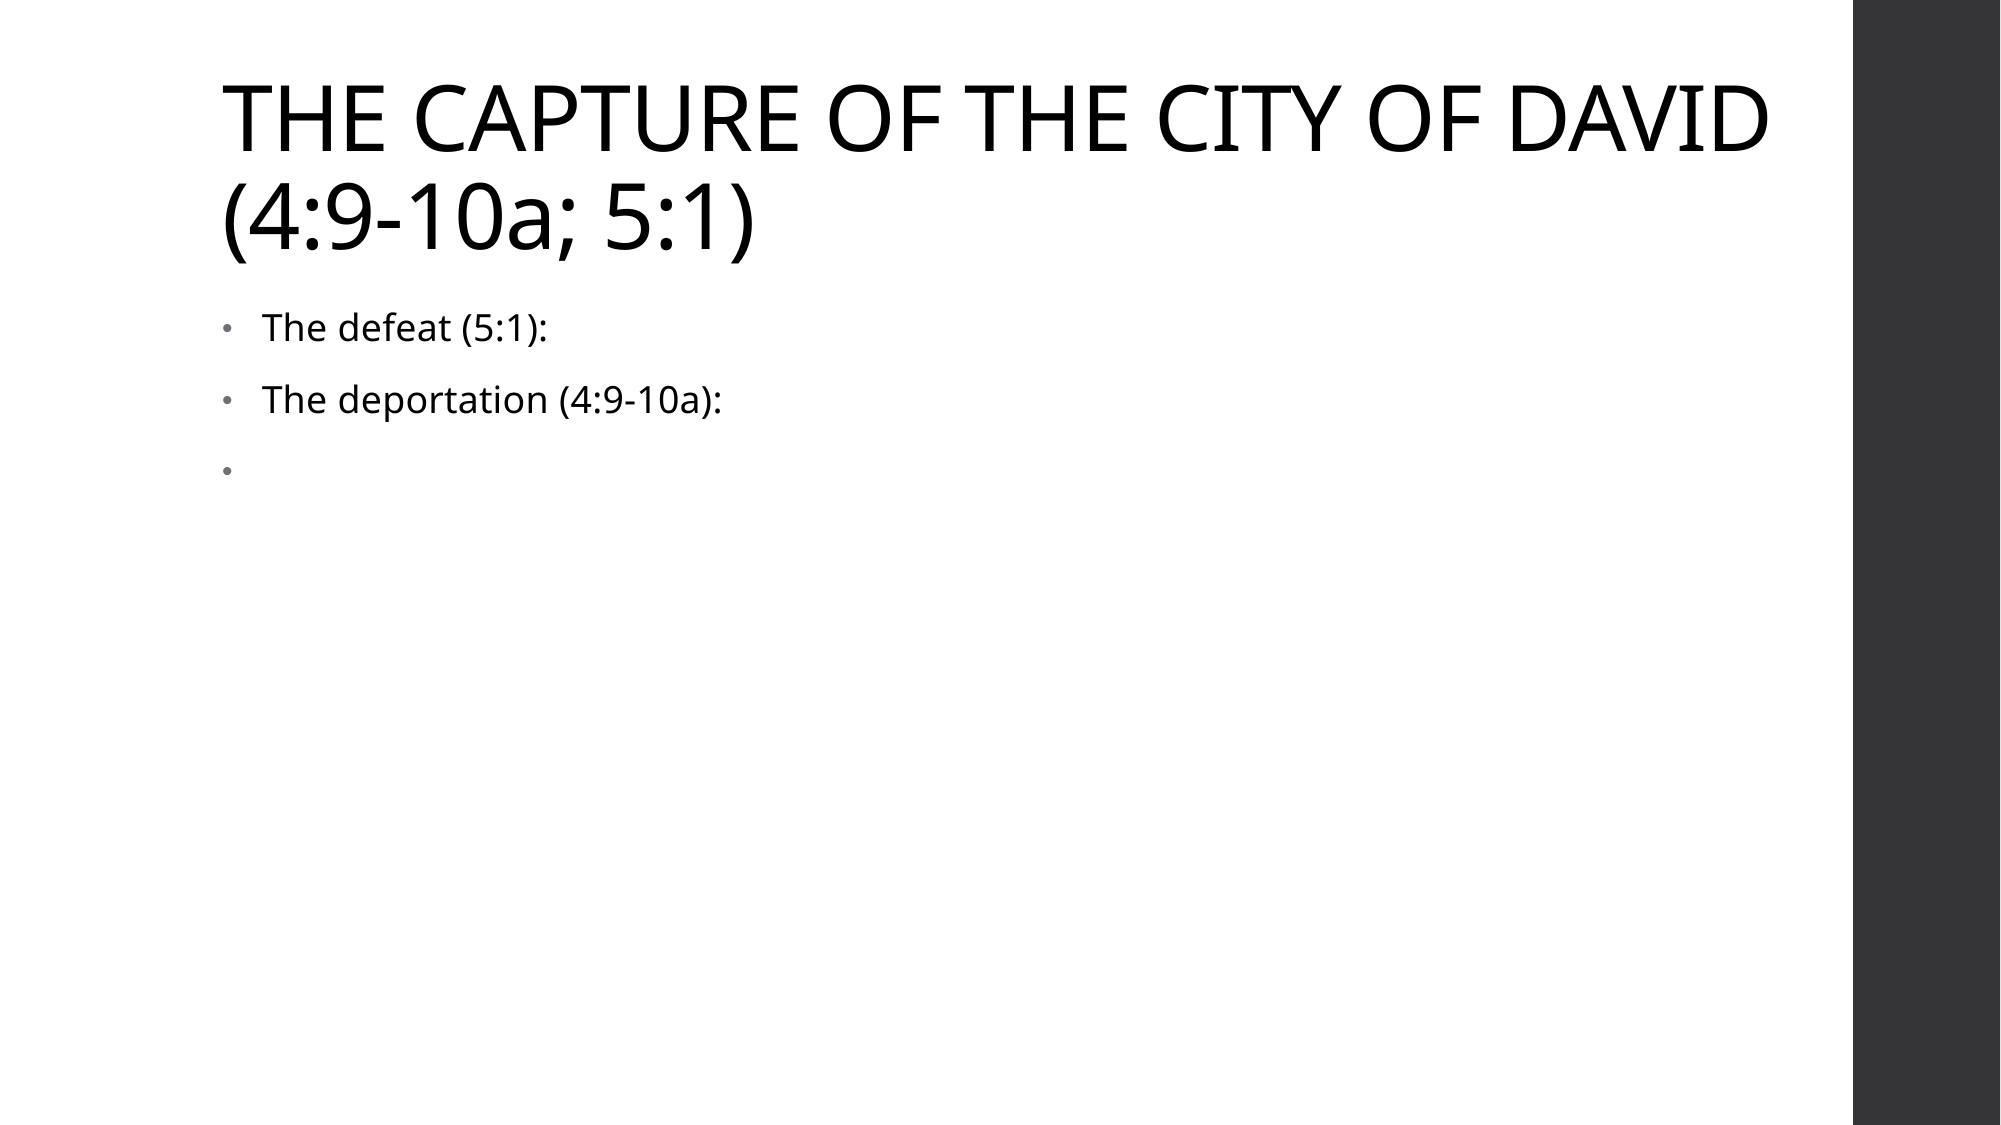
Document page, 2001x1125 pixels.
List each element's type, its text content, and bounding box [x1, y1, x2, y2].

list The defeat (5:1): The deportation (4:9-10a): [206, 299, 1617, 1014]
title THE CAPTURE OF THE CITY OF DAVID (4:9-10a; 5:1) [206, 60, 1797, 278]
